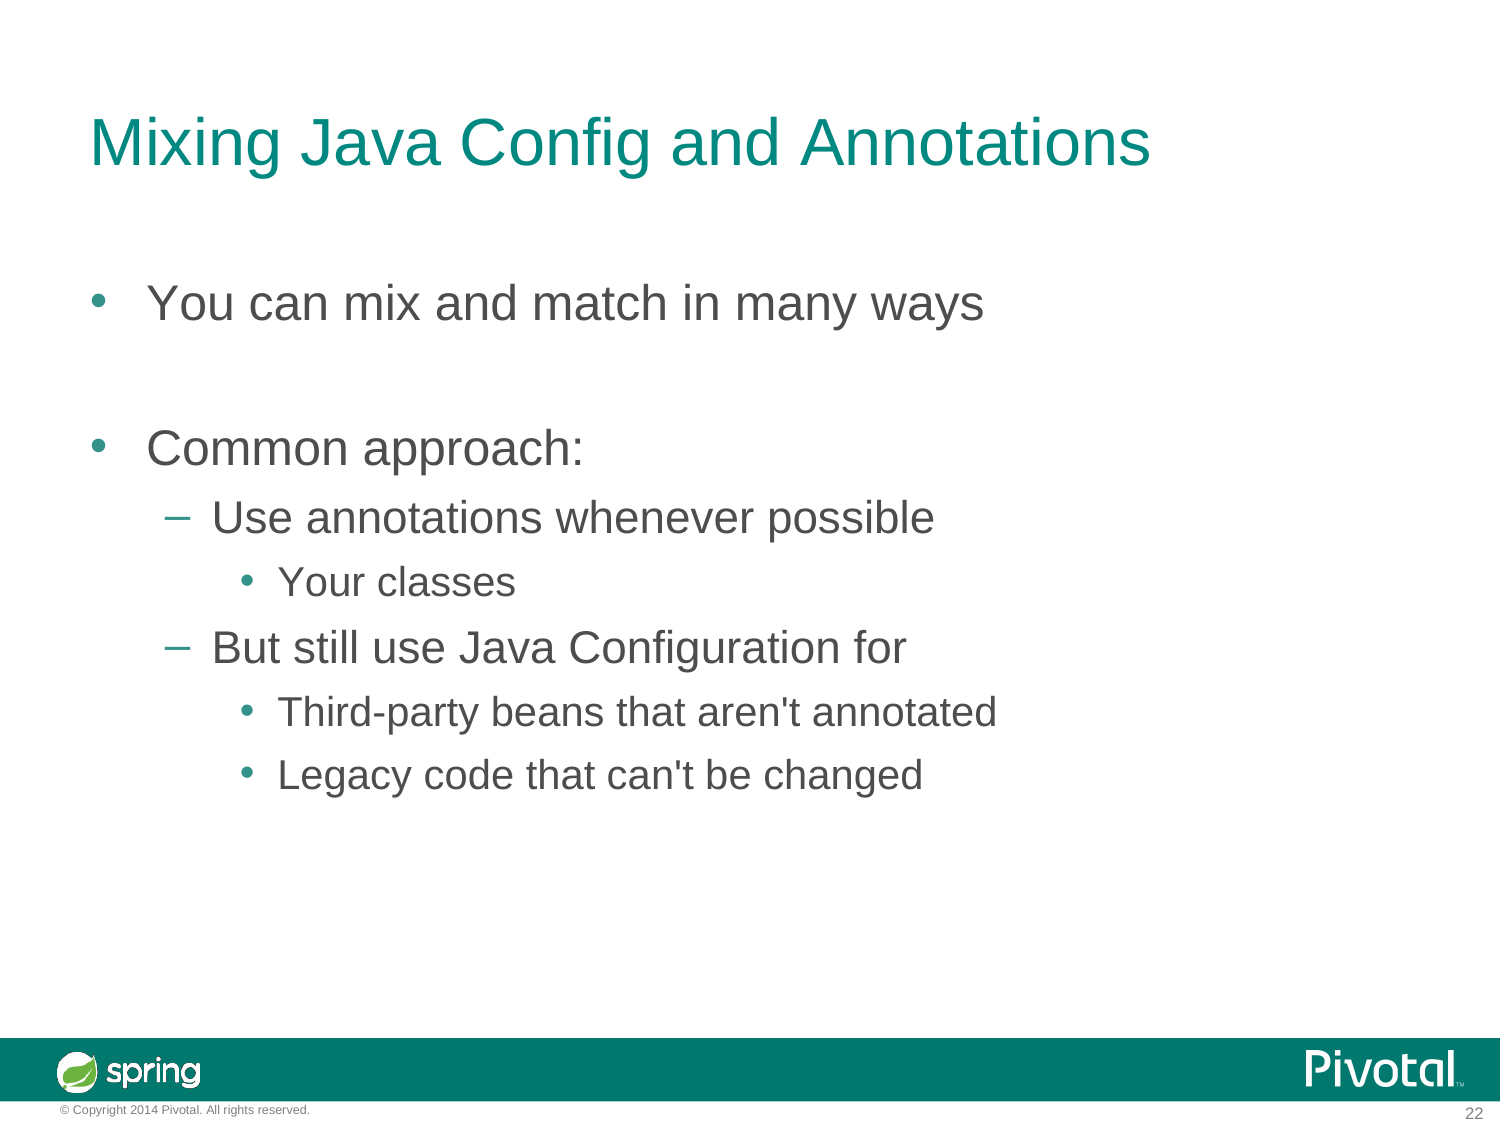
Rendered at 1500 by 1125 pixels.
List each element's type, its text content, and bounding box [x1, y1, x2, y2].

picture [32, 1041, 210, 1103]
list You can mix and match in many ways Common approach: Use annotations whenever possible Your classes But still use Java Configuration for Third-party beans that aren't annotated Legacy code that can't be changed [75, 262, 1426, 1005]
title Mixing Java Config and Annotations [75, 45, 1426, 233]
picture [1306, 1050, 1464, 1087]
